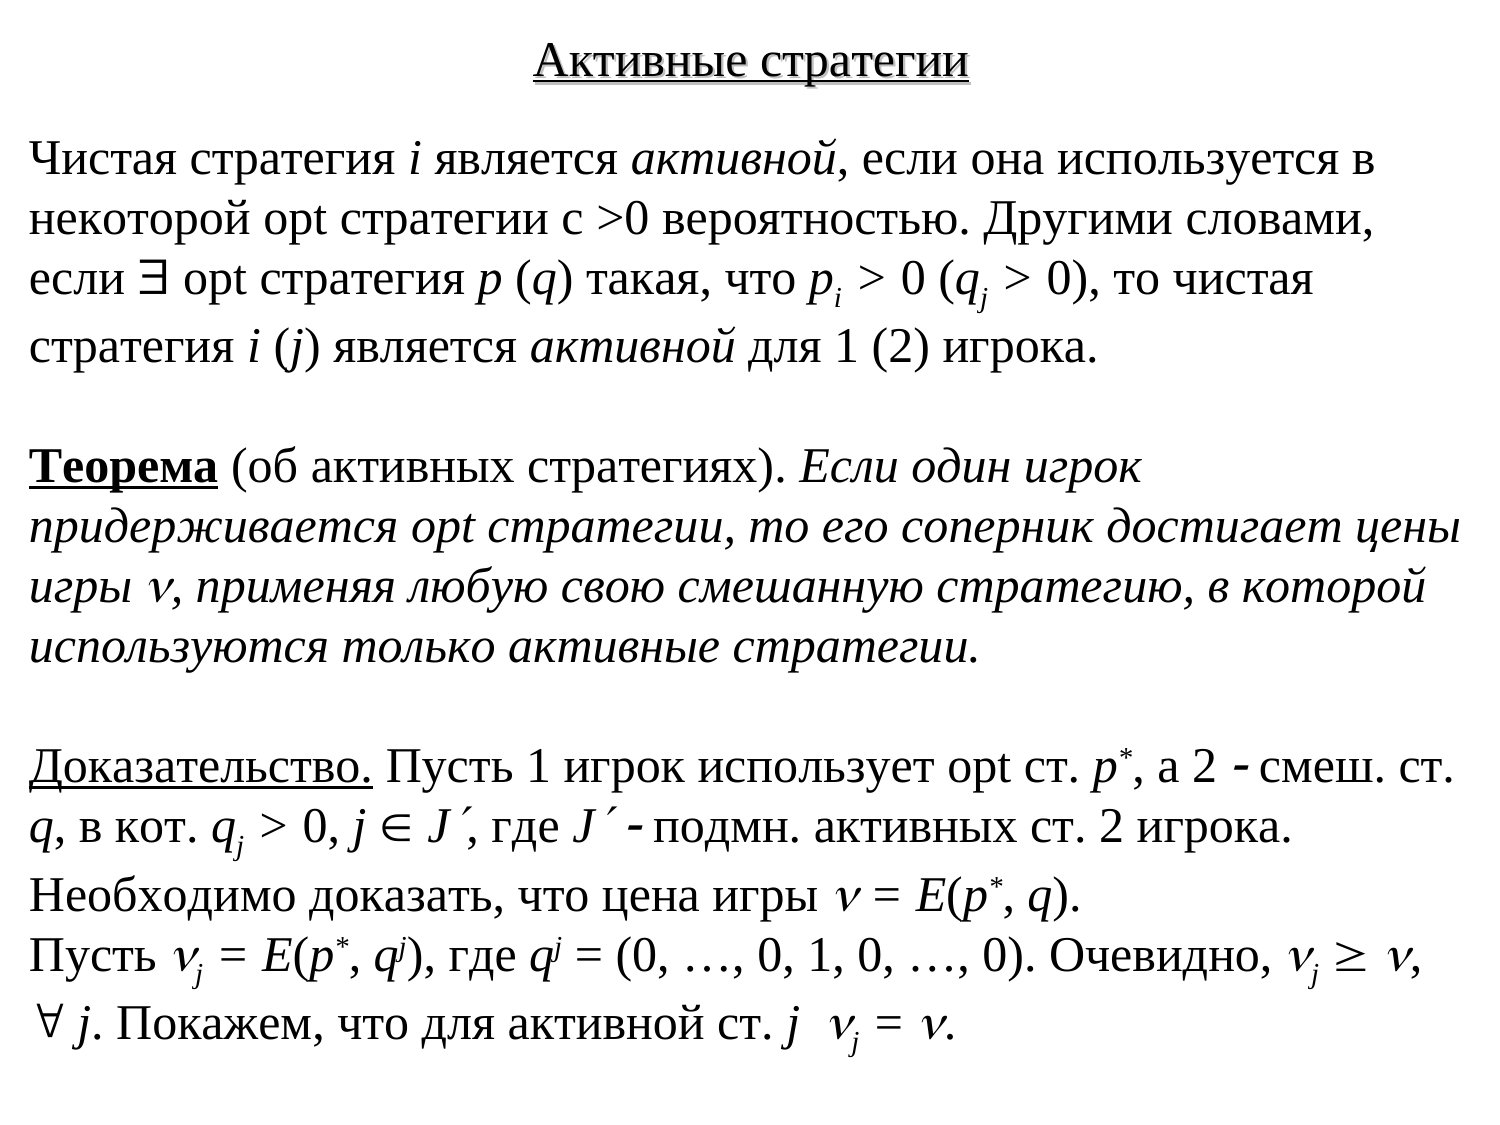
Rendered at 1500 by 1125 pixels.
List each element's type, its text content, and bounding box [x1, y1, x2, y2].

text_box Активные стратегии [517, 18, 997, 95]
text_box Чистая стратегия i является активной, если она используется в некоторой opt стратегии с >0 вероятностью. Другими словами, если  opt стратегия p (q) такая, что pi > 0 (qj > 0), то чистая стратегия i (j) является активной для 1 (2) игрока. Теорема (об активных стратегиях). Если один игрок придерживается opt стратегии, то его соперник достигает цены игры , применяя любую свою смешанную стратегию, в которой используются только активные стратегии. Доказательство. Пусть 1 игрок использует opt ст. p*, а 2  смеш. ст. q, в кот. qj > 0, j  J, где J  подмн. активных ст. 2 игрока. Необходимо доказать, что цена игры  = E(p*, q). Пусть j = E(p*, qj), где qj = (0, …, 0, 1, 0, …, 0). Очевидно, j  ,  j. Покажем, что для активной ст. j j = . [14, 116, 1483, 1066]
